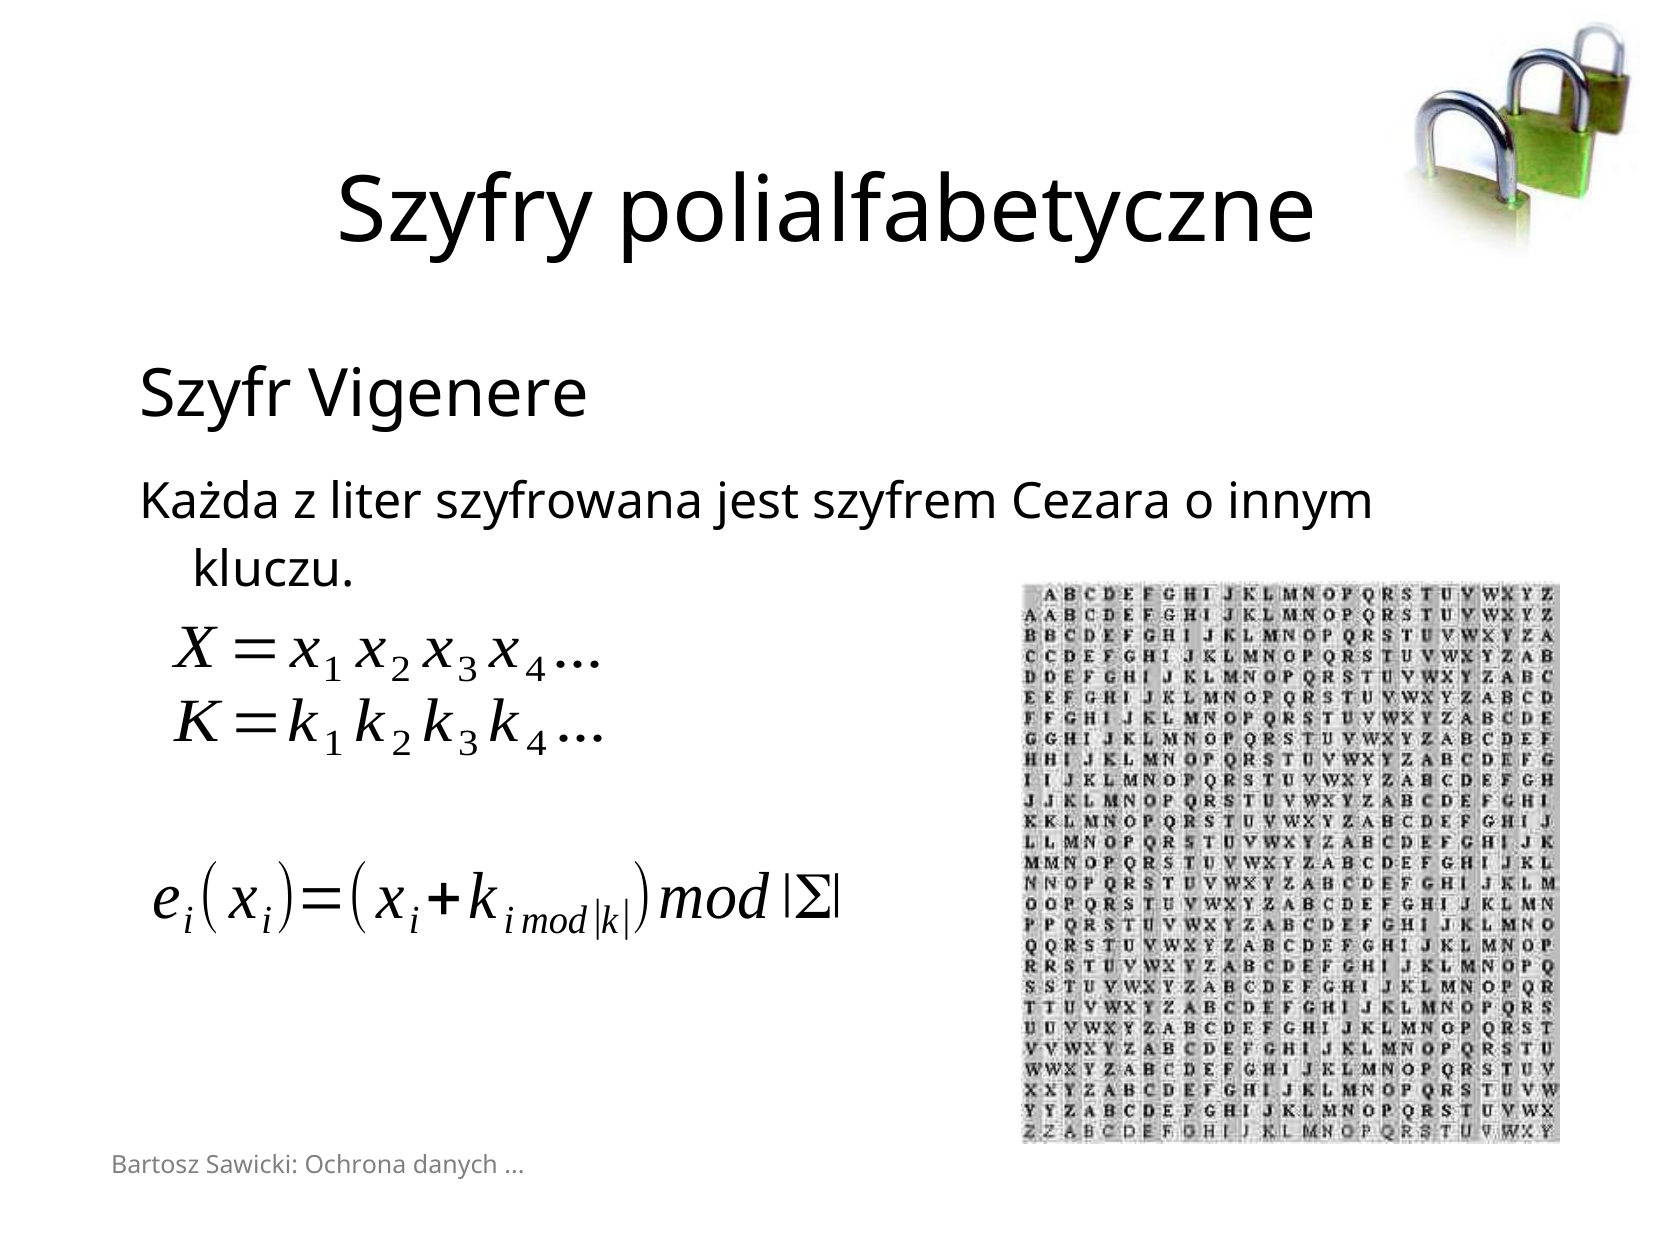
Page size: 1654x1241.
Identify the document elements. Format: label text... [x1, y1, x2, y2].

title Szyfry polialfabetyczne [121, 102, 1534, 311]
chart [158, 611, 613, 765]
chart [144, 856, 856, 943]
picture [1021, 581, 1560, 1144]
list Szyfr Vigenere Każda z liter szyfrowana jest szyfrem Cezara o innym kluczu. [121, 344, 1534, 1127]
picture [1385, 14, 1640, 266]
